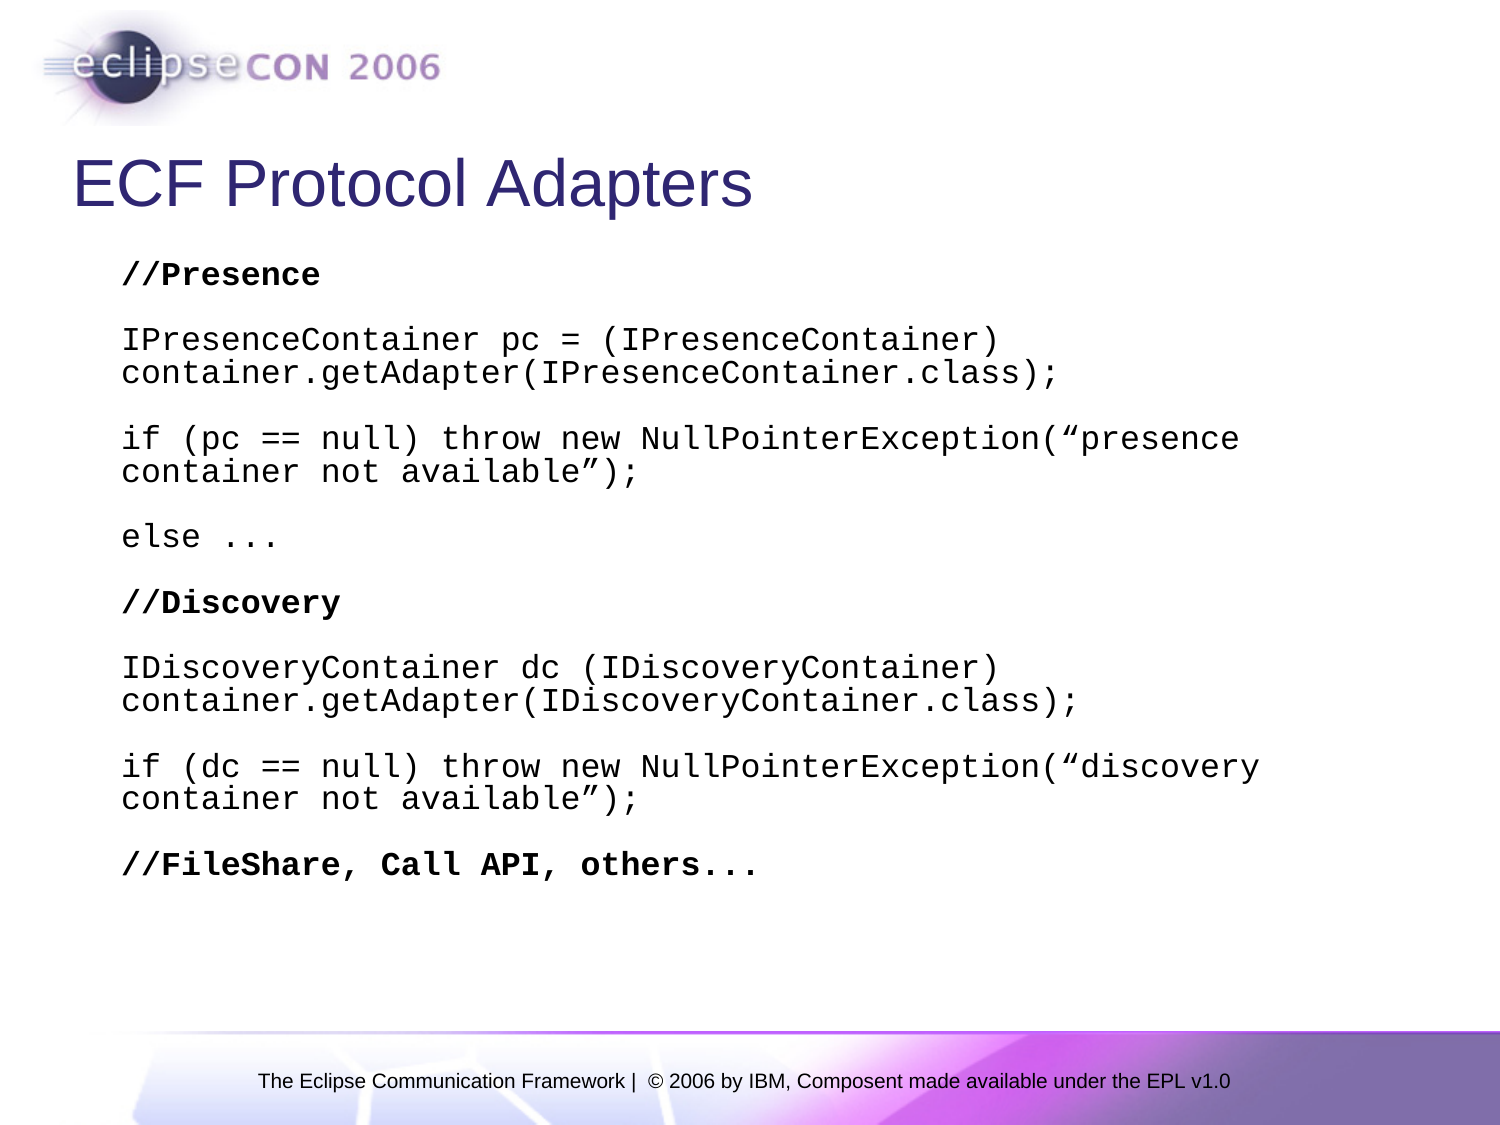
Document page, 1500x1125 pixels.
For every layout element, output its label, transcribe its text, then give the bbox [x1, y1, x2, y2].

picture [31, 10, 1040, 126]
picture [0, 1031, 1500, 1125]
title ECF Protocol Adapters [72, 150, 1425, 226]
text_box //Presence IPresenceContainer pc = (IPresenceContainer) container.getAdapter(IPresenceContainer.class); if (pc == null) throw new NullPointerException(“presence container not available”); else ... //Discovery IDiscoveryContainer dc (IDiscoveryContainer) container.getAdapter(IDiscoveryContainer.class); if (dc == null) throw new NullPointerException(“discovery container not available”); //FileShare, Call API, others... [106, 251, 1374, 995]
